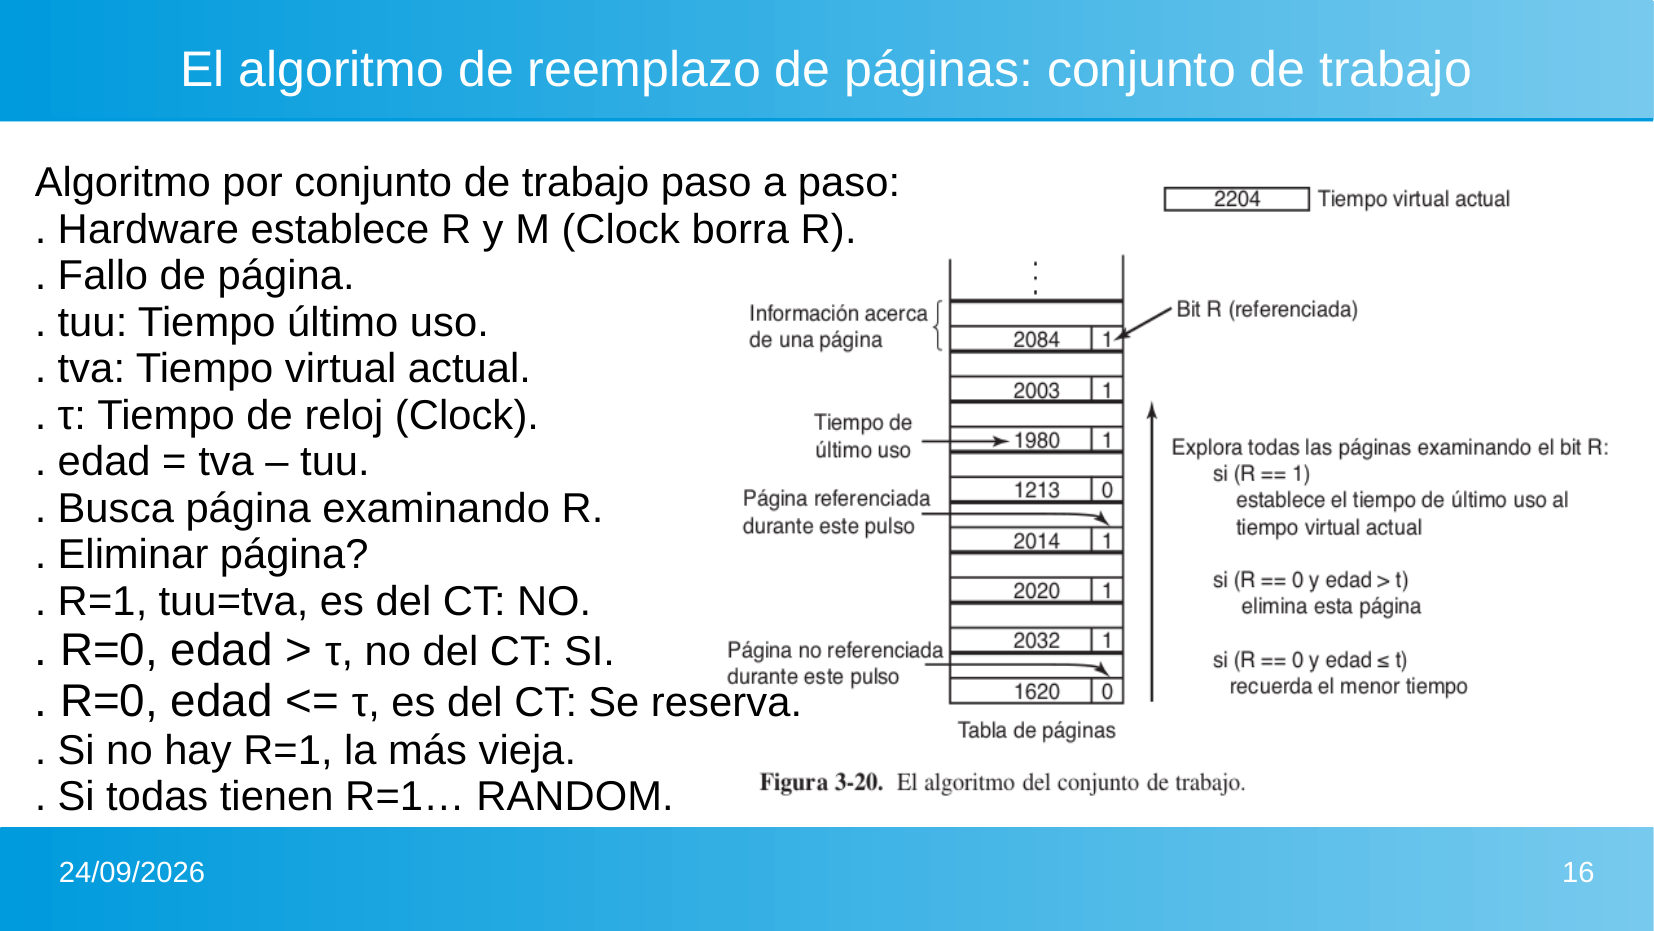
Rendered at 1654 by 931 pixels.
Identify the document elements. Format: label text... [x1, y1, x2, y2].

text_box Algoritmo por conjunto de trabajo paso a paso: . Hardware establece R y M (Clock borra R). . Fallo de página. . tuu: Tiempo último uso. . tva: Tiempo virtual actual. . τ: Tiempo de reloj (Clock). . edad = tva – tuu. . Busca página examinando R. . Eliminar página? . R=1, tuu=tva, es del CT: NO. . R=0, edad > τ, no del CT: SI. . R=0, edad <= τ, es del CT: Se reserva. . Si no hay R=1, la más vieja. . Si todas tienen R=1… RANDOM. [19, 151, 916, 827]
picture [708, 147, 1621, 822]
title El algoritmo de reemplazo de páginas: conjunto de trabajo [59, 29, 1595, 108]
